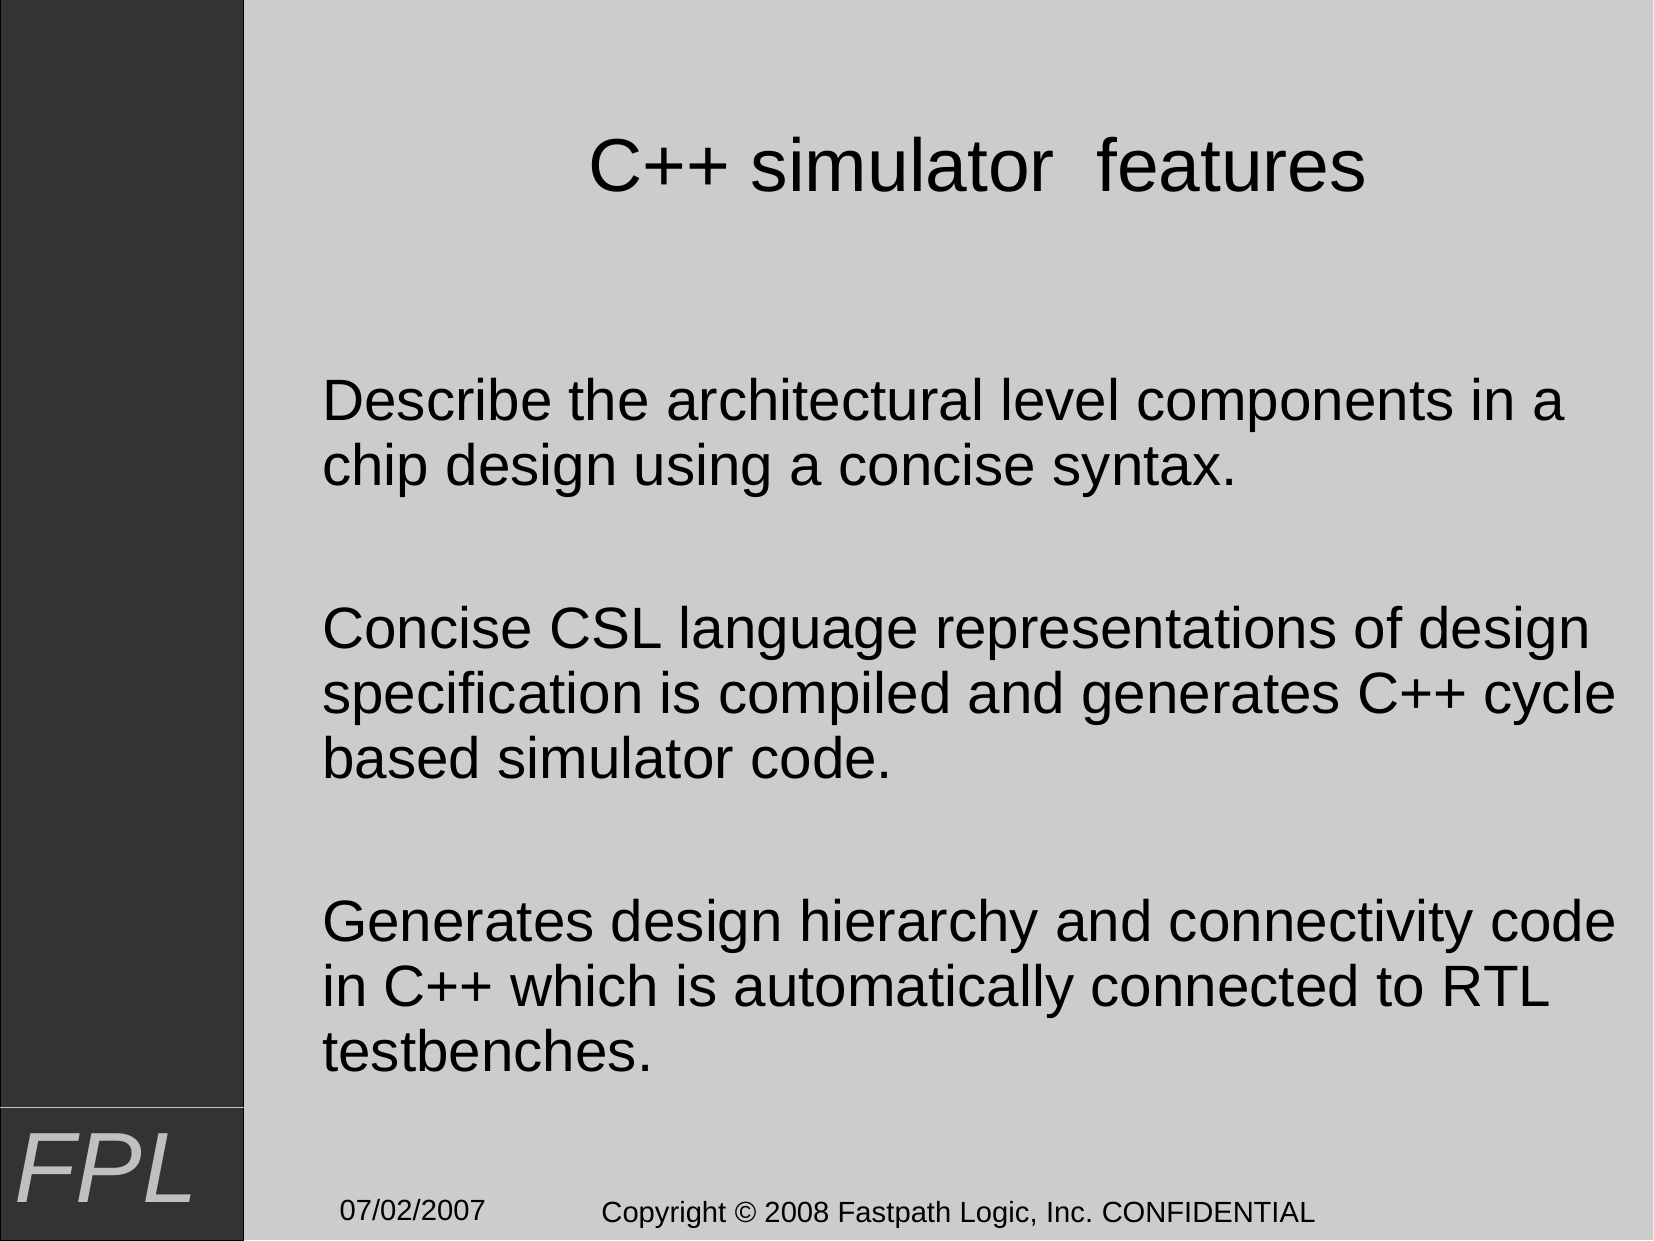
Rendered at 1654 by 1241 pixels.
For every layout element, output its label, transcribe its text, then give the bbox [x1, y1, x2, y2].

title C++ simulator features [427, 57, 1530, 259]
subtitle Describe the architectural level components in a chip design using a concise syntax. Concise CSL language representations of design specification is compiled and generates C++ cycle based simulator code. Generates design hierarchy and connectivity code in C++ which is automatically connected to RTL testbenches. [322, 259, 1635, 1192]
